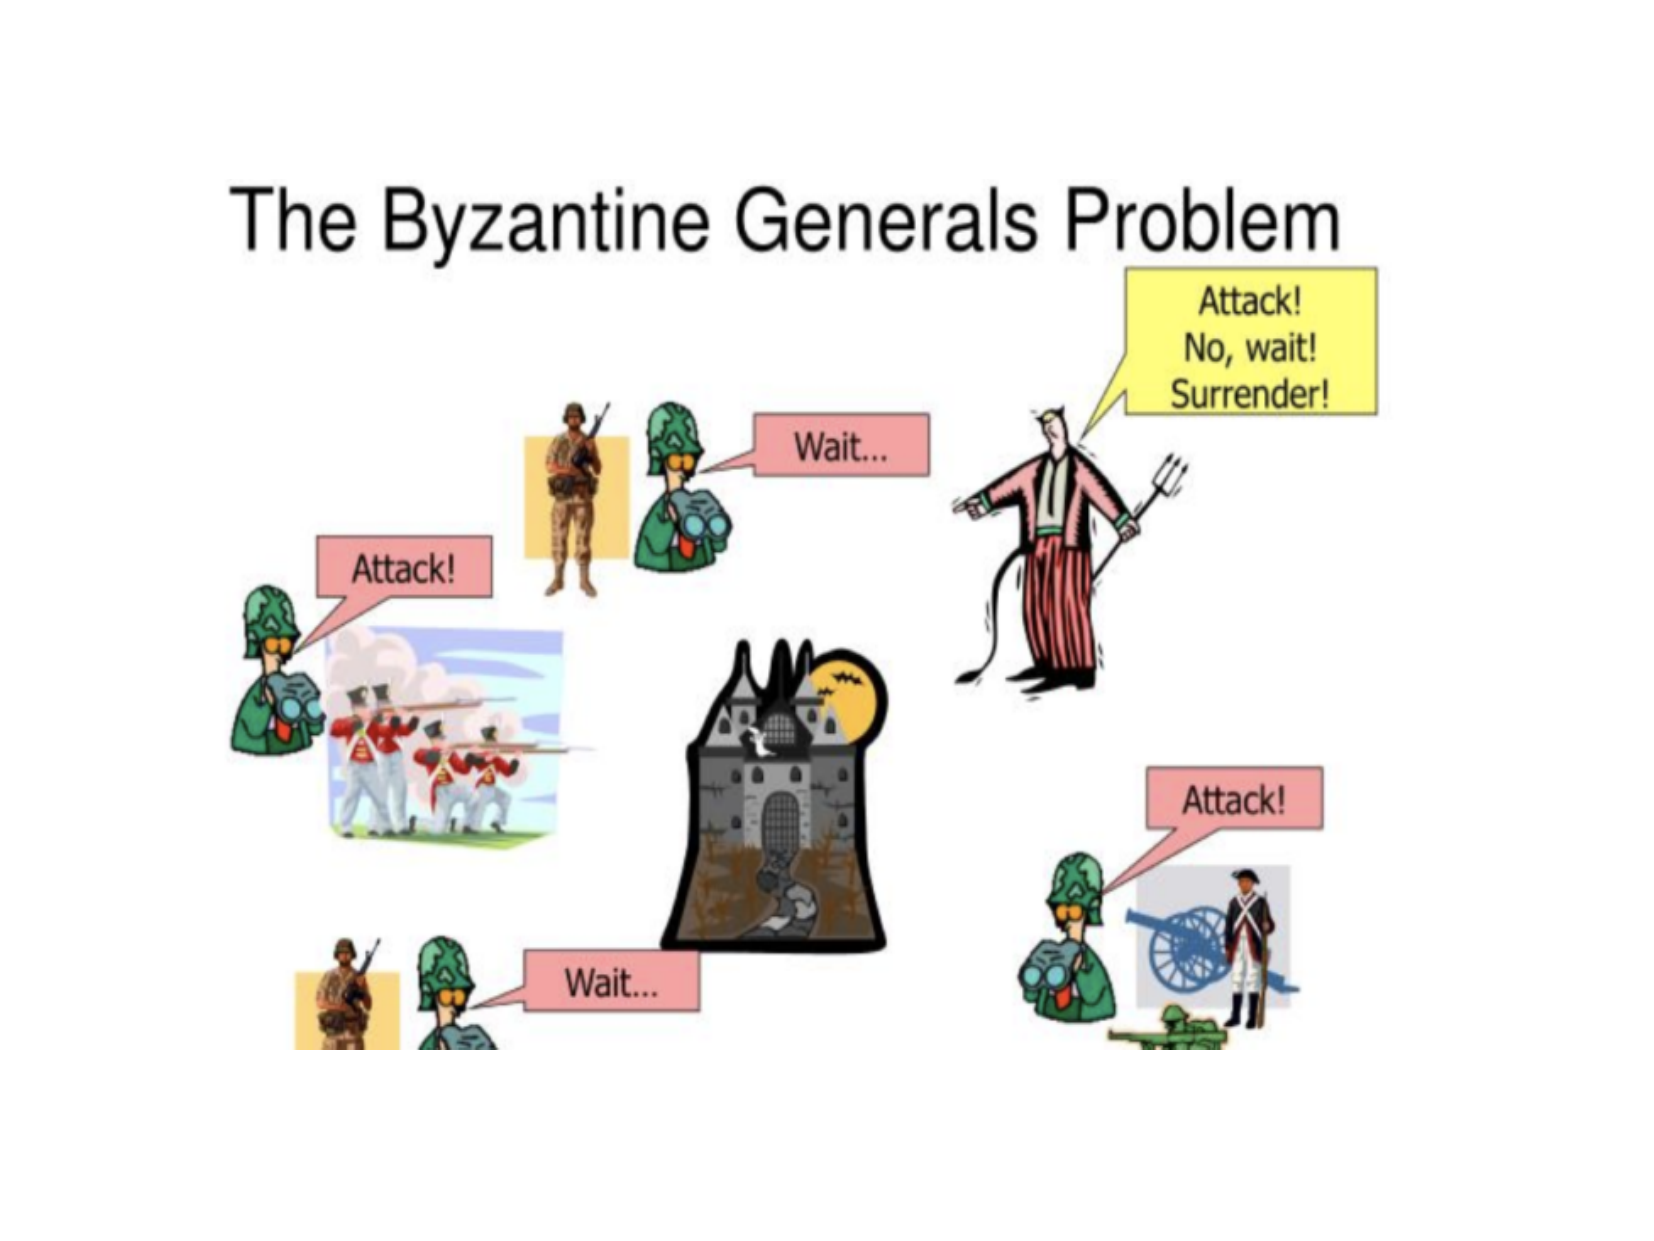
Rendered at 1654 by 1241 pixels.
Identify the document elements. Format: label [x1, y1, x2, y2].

picture [105, 179, 1468, 1051]
title [82, 49, 1571, 257]
